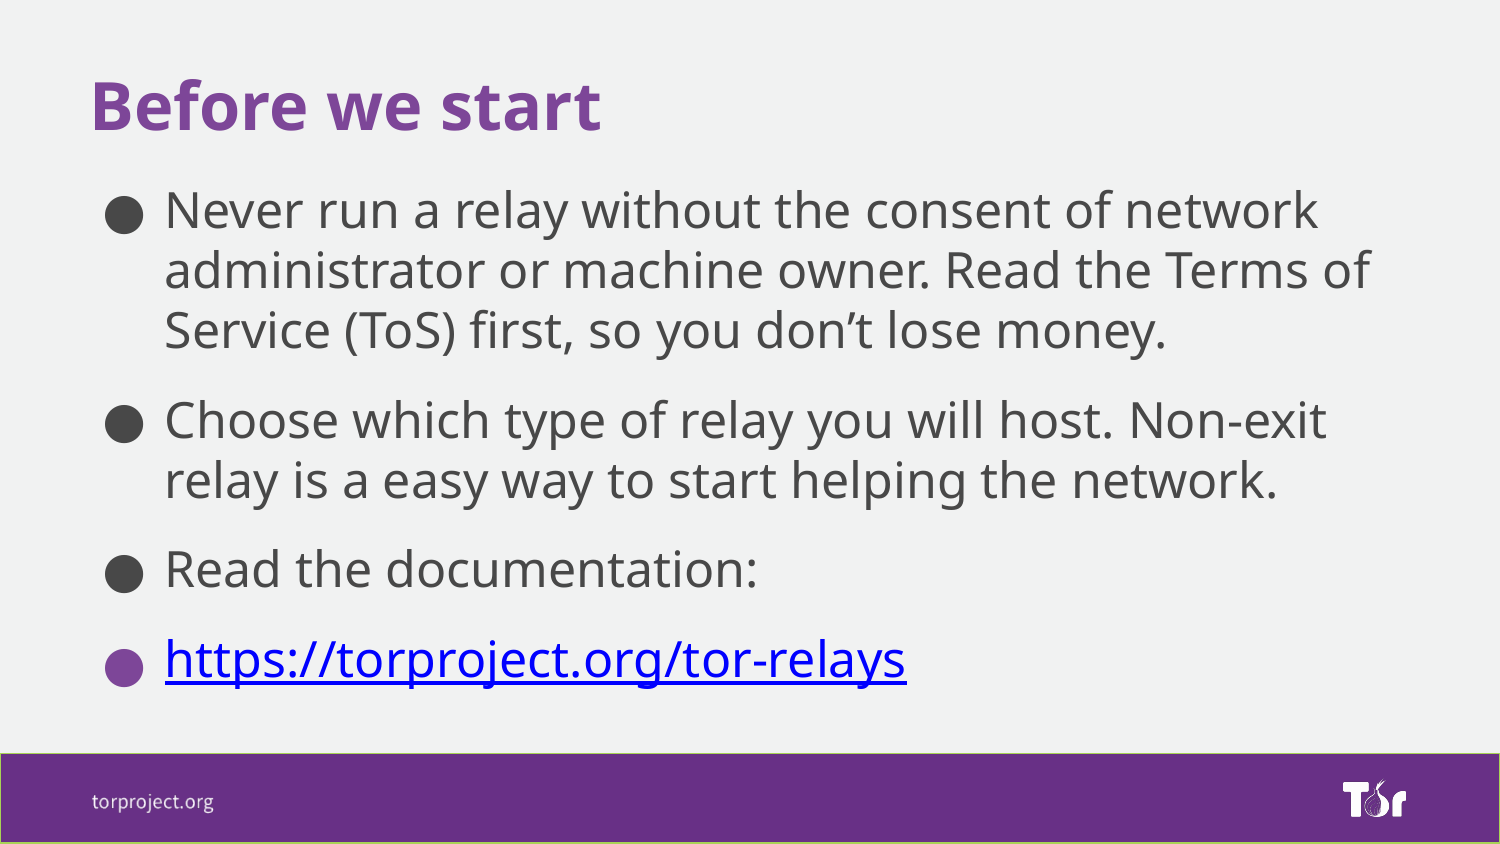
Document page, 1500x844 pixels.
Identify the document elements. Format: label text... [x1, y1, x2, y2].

text_box Never run a relay without the consent of network administrator or machine owner. Read the Terms of Service (ToS) first, so you don’t lose money. Choose which type of relay you will host. Non-exit relay is a easy way to start helping the network. Read the documentation: https://torproject.org/tor-relays [75, 171, 1425, 728]
text_box Before we start [75, 33, 1425, 171]
picture [1343, 778, 1406, 817]
picture [75, 780, 604, 821]
